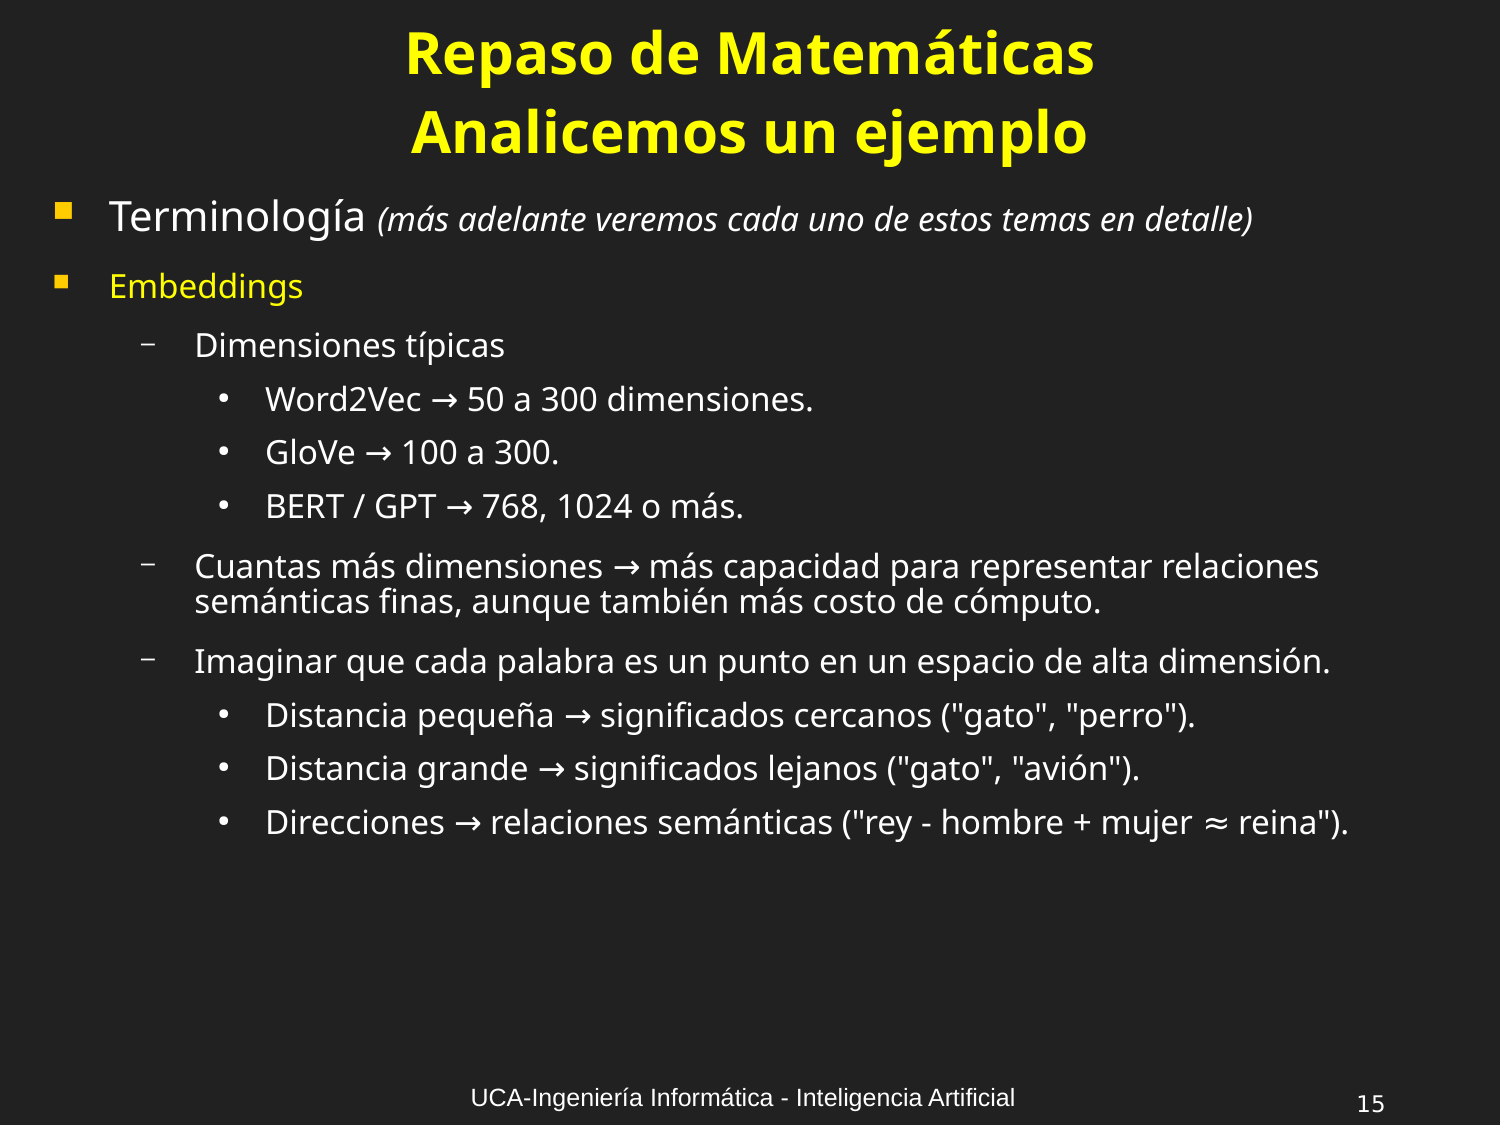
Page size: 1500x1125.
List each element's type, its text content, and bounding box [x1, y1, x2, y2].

list Terminología (más adelante veremos cada uno de estos temas en detalle) Embeddings Dimensiones típicas Word2Vec → 50 a 300 dimensiones. GloVe → 100 a 300. BERT / GPT → 768, 1024 o más. Cuantas más dimensiones → más capacidad para representar relaciones semánticas finas, aunque también más costo de cómputo. Imaginar que cada palabra es un punto en un espacio de alta dimensión. Distancia pequeña → significados cercanos ("gato", "perro"). Distancia grande → significados lejanos ("gato", "avión"). Direcciones → relaciones semánticas ("rey - hombre + mujer ≈ reina"). [37, 187, 1388, 901]
title Repaso de Matemáticas Analicemos un ejemplo [75, 33, 1426, 150]
